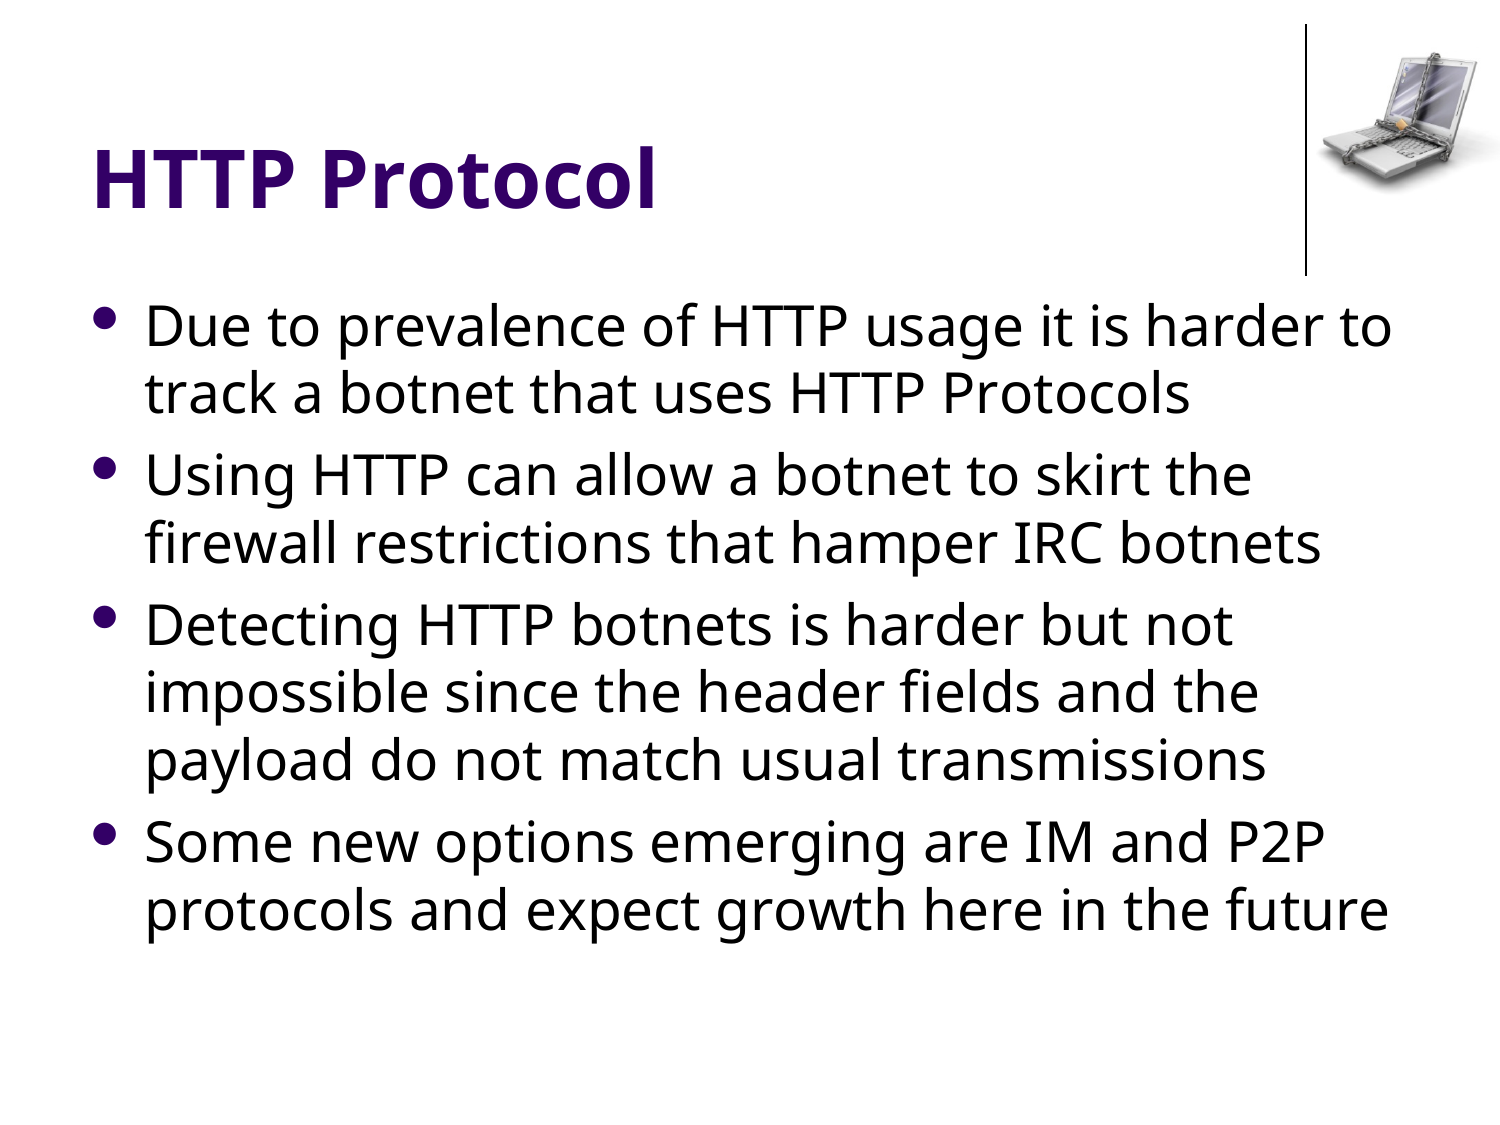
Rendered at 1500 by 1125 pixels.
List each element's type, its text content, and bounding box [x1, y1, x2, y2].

picture [1313, 41, 1500, 200]
list Due to prevalence of HTTP usage it is harder to track a botnet that uses HTTP Protocols Using HTTP can allow a botnet to skirt the firewall restrictions that hamper IRC botnets Detecting HTTP botnets is harder but not impossible since the header fields and the payload do not match usual transmissions Some new options emerging are IM and P2P protocols and expect growth here in the future [75, 282, 1426, 1006]
title HTTP Protocol [74, 20, 1313, 233]
